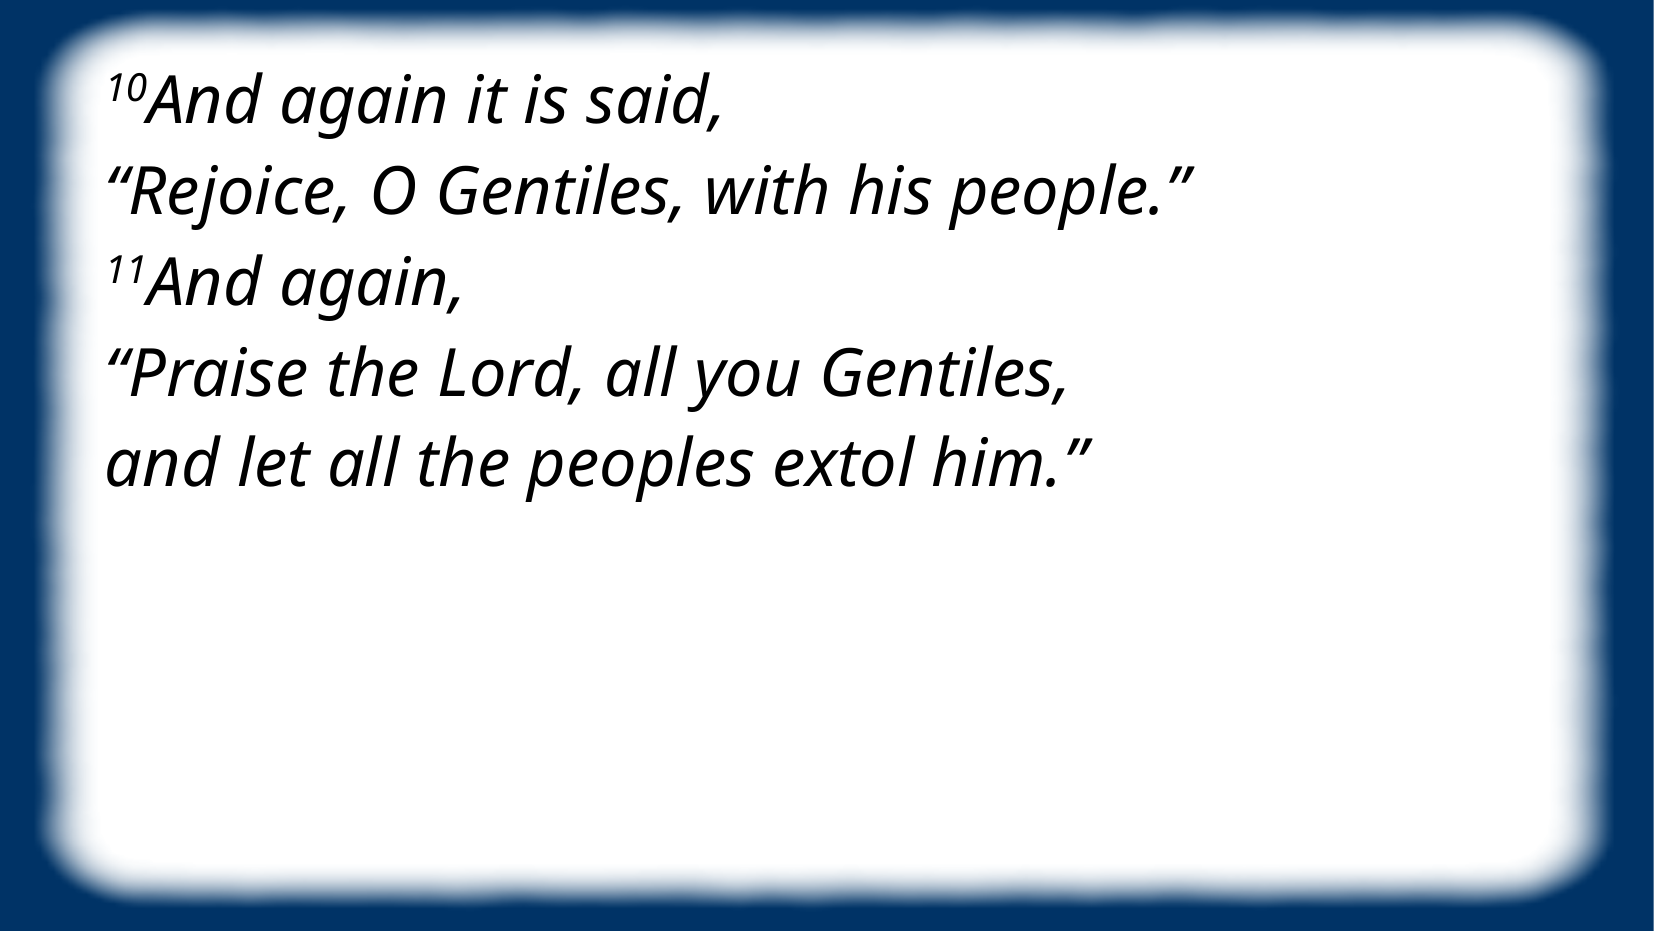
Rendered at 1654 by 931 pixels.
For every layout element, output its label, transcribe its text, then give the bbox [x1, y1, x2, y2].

text_box 10And again it is said, “Rejoice, O Gentiles, with his people.” 11And again, “Praise the Lord, all you Gentiles, and let all the peoples extol him.” [90, 45, 1561, 504]
picture [0, 0, 1654, 931]
